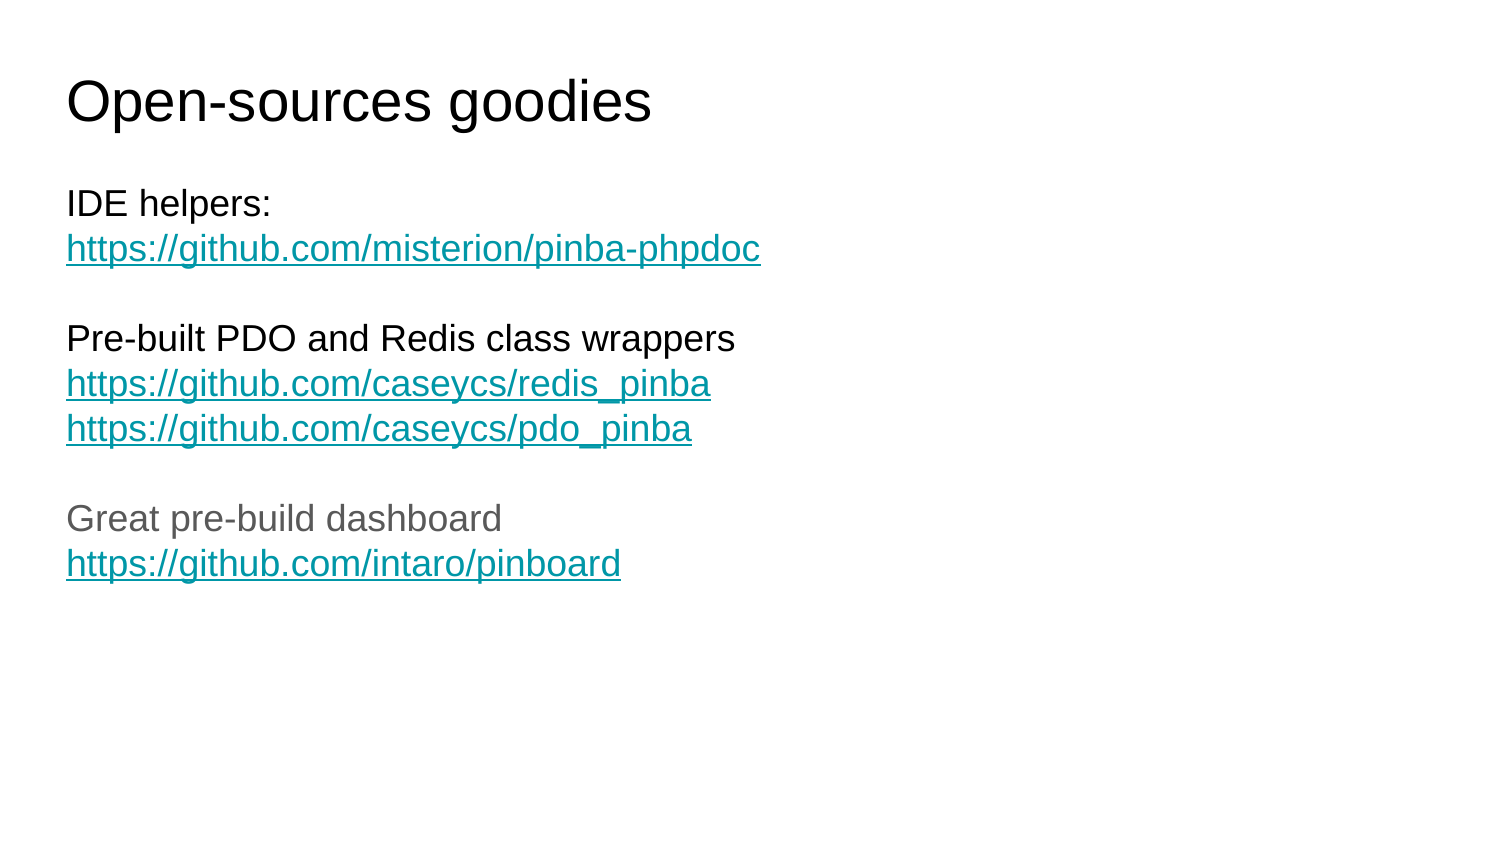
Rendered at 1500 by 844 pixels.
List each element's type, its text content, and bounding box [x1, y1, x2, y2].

list IDE helpers: https://github.com/misterion/pinba-phpdoc Pre-built PDO and Redis class wrappers https://github.com/caseycs/redis_pinba https://github.com/caseycs/pdo_pinba Great pre-build dashboard https://github.com/intaro/pinboard [51, 164, 1449, 725]
title Open-sources goodies [51, 48, 1449, 142]
